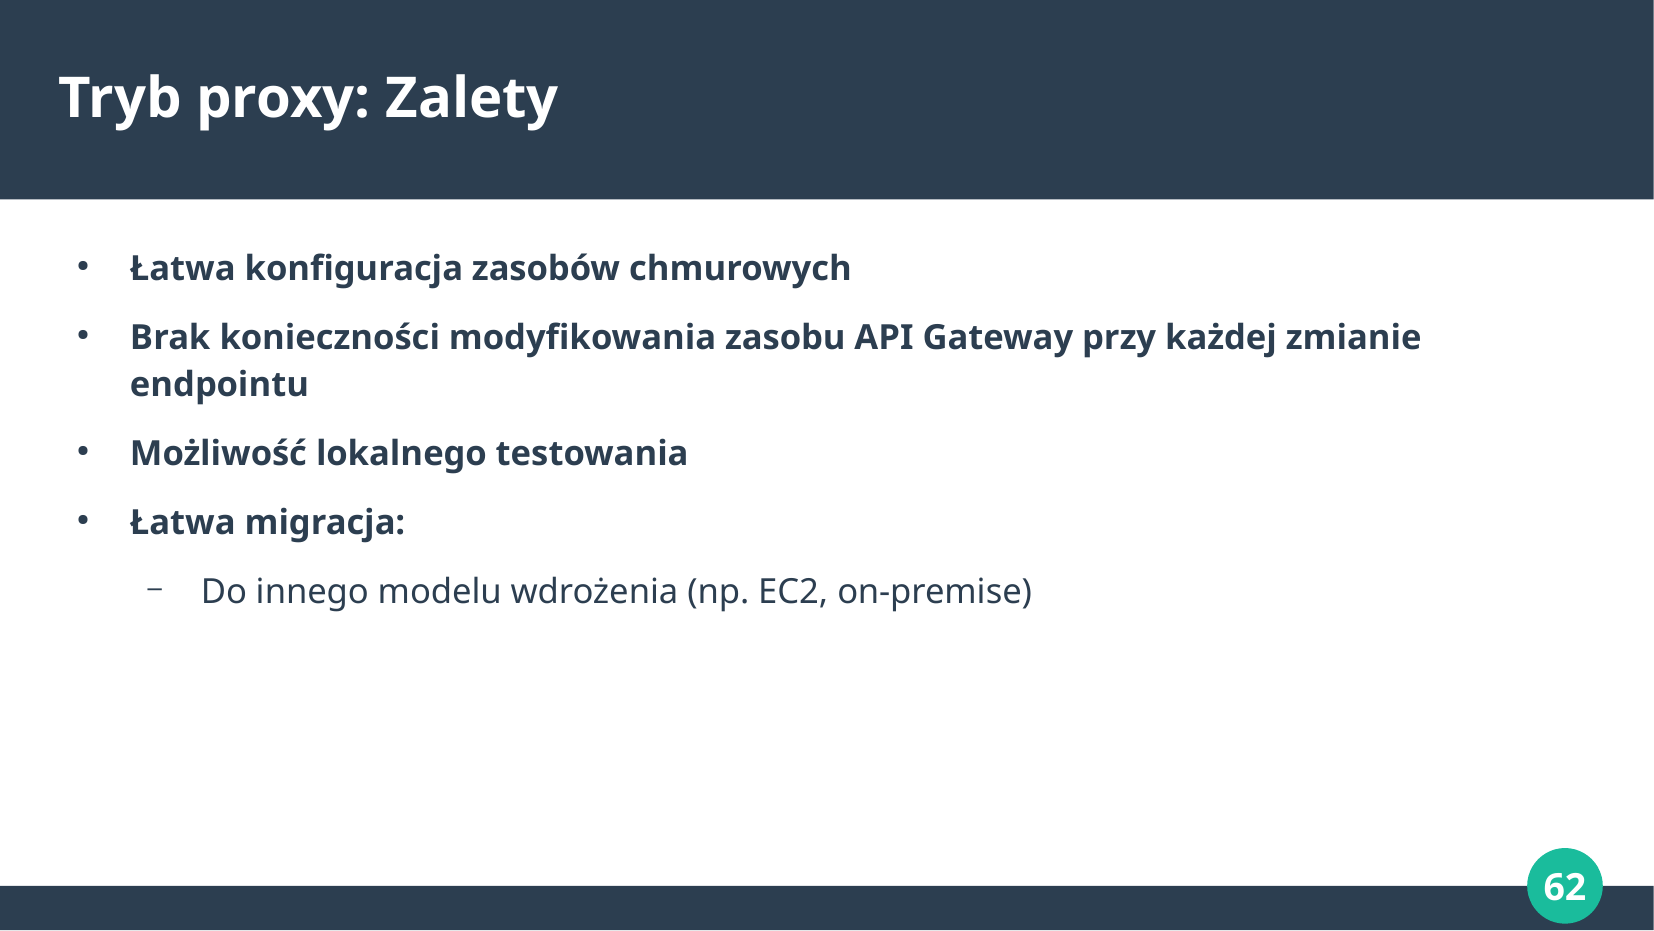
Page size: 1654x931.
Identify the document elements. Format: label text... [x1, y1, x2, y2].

list Łatwa konfiguracja zasobów chmurowych Brak konieczności modyfikowania zasobu API Gateway przy każdej zmianie endpointu Możliwość lokalnego testowania Łatwa migracja: Do innego modelu wdrożenia (np. EC2, on-premise) [59, 243, 1538, 864]
title Tryb proxy: Zalety [59, 37, 1595, 156]
